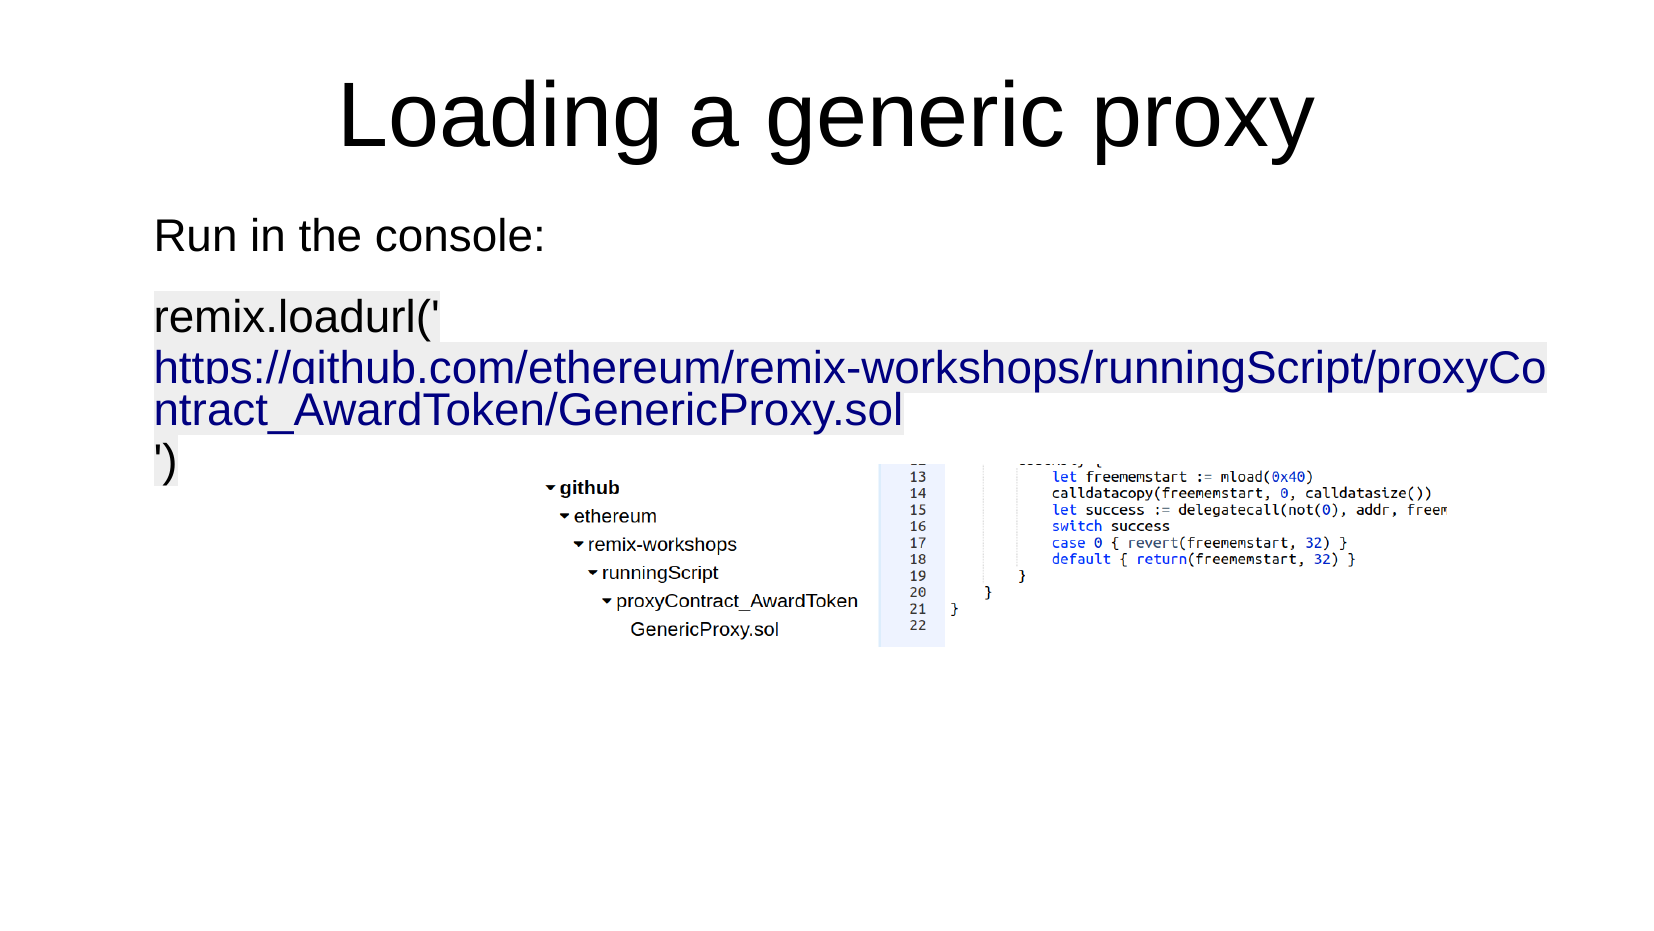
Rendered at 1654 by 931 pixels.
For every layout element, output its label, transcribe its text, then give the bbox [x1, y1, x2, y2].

title Loading a generic proxy [82, 37, 1571, 193]
list Run in the console: remix.loadurl('https://github.com/ethereum/remix-workshops/runningScript/proxyContract_AwardToken/GenericProxy.sol') [82, 210, 1571, 750]
picture [540, 464, 1447, 647]
